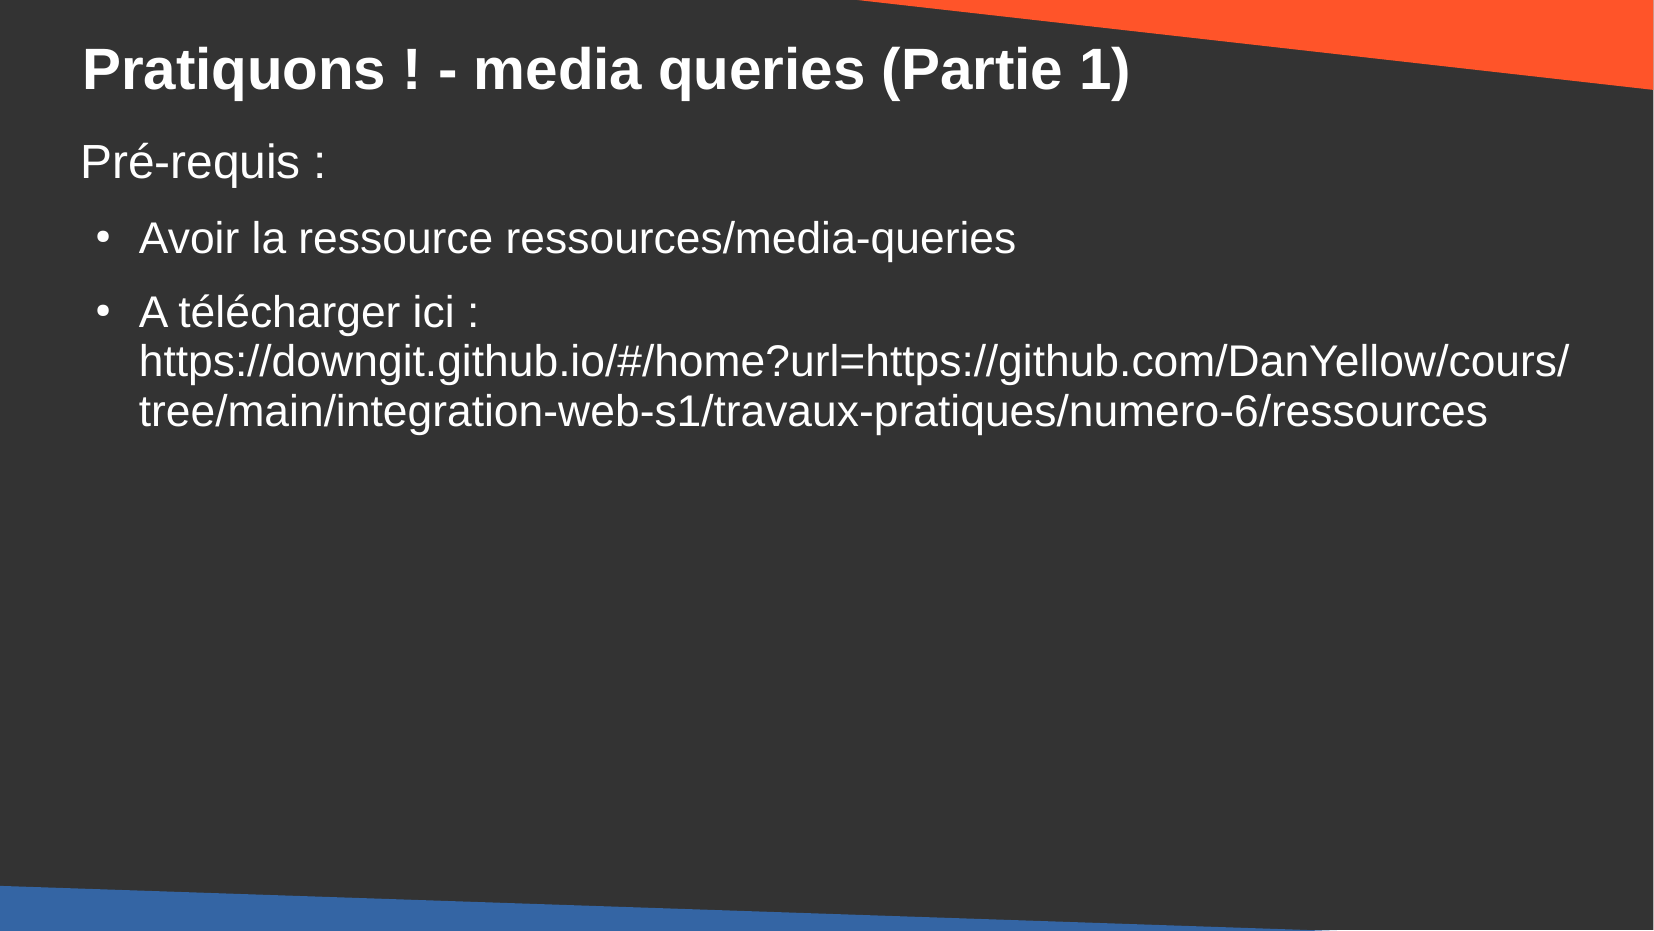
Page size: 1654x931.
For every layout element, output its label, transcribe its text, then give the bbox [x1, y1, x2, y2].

title Pratiquons ! - media queries (Partie 1) [82, 37, 1571, 114]
text_box [857, 0, 1654, 90]
text_box [0, 885, 1337, 931]
list Pré-requis : Avoir la ressource ressources/media-queries A télécharger ici : https://downgit.github.io/#/home?url=https://github.com/DanYellow/cours/tree/main/integration-web-s1/travaux-pratiques/numero-6/ressources [80, 135, 1620, 473]
